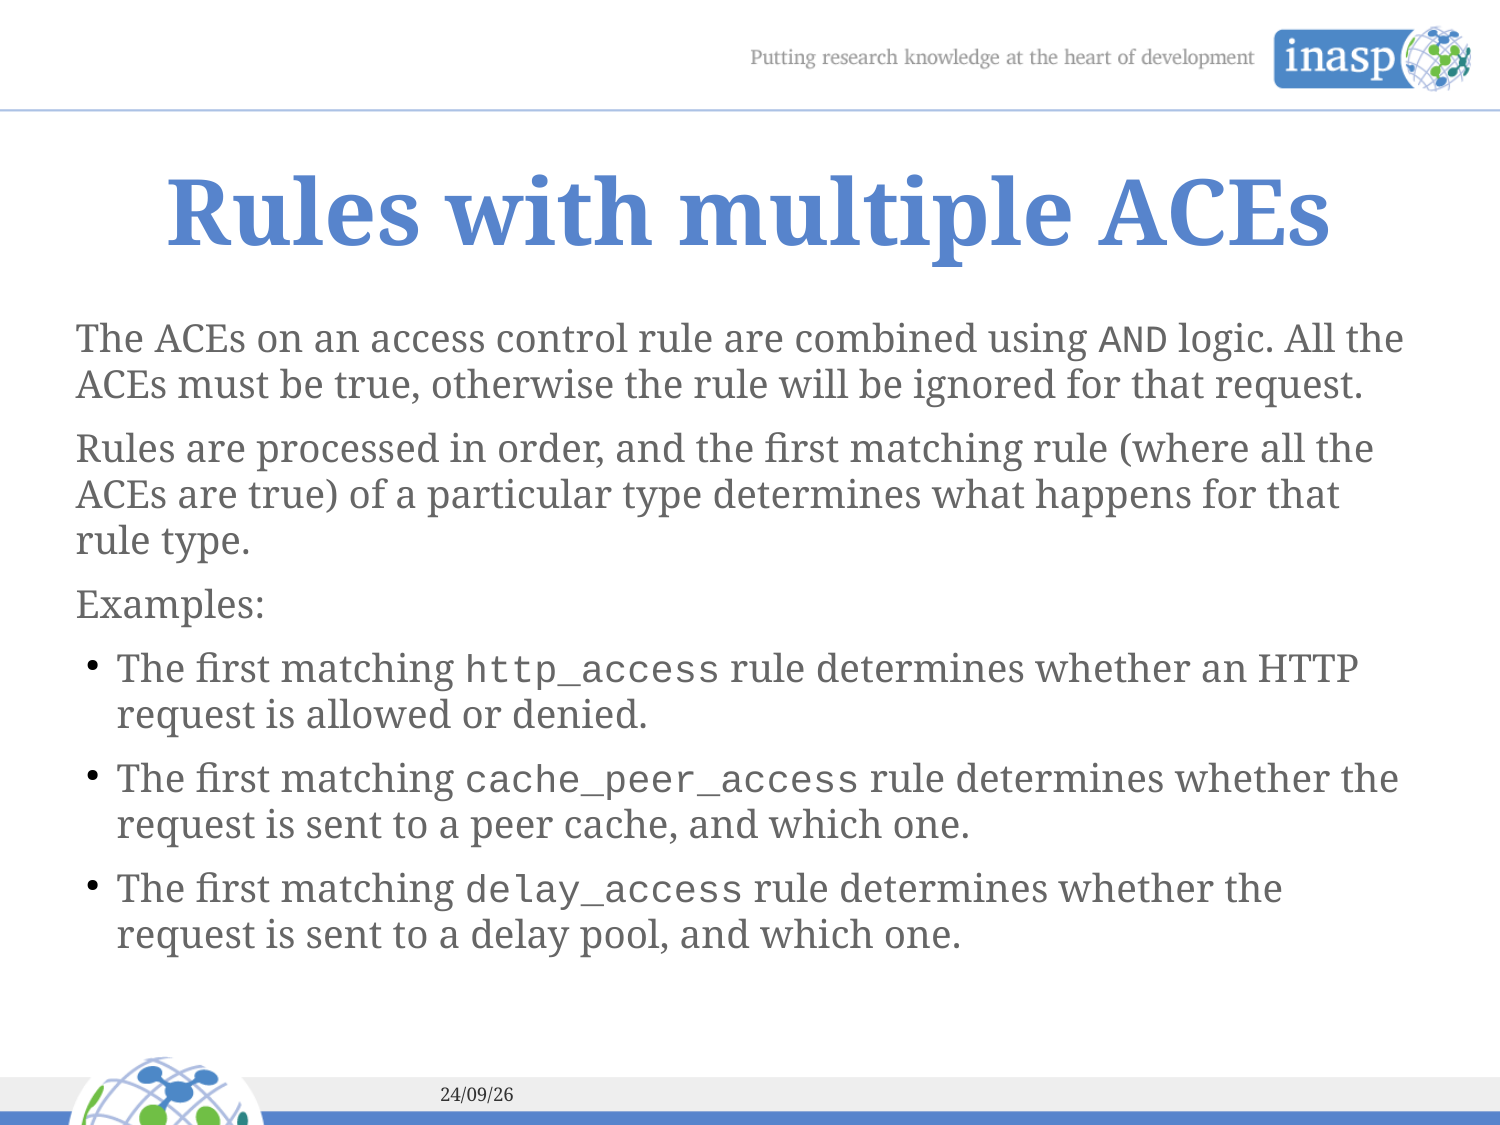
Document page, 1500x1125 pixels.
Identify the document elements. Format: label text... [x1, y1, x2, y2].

title Rules with multiple ACEs [75, 129, 1426, 313]
picture [0, 0, 1500, 1125]
list The ACEs on an access control rule are combined using AND logic. All the ACEs must be true, otherwise the rule will be ignored for that request. Rules are processed in order, and the first matching rule (where all the ACEs are true) of a particular type determines what happens for that rule type. Examples: The first matching http_access rule determines whether an HTTP request is allowed or denied. The first matching cache_peer_access rule determines whether the request is sent to a peer cache, and which one. The first matching delay_access rule determines whether the request is sent to a delay pool, and which one. [75, 313, 1426, 967]
